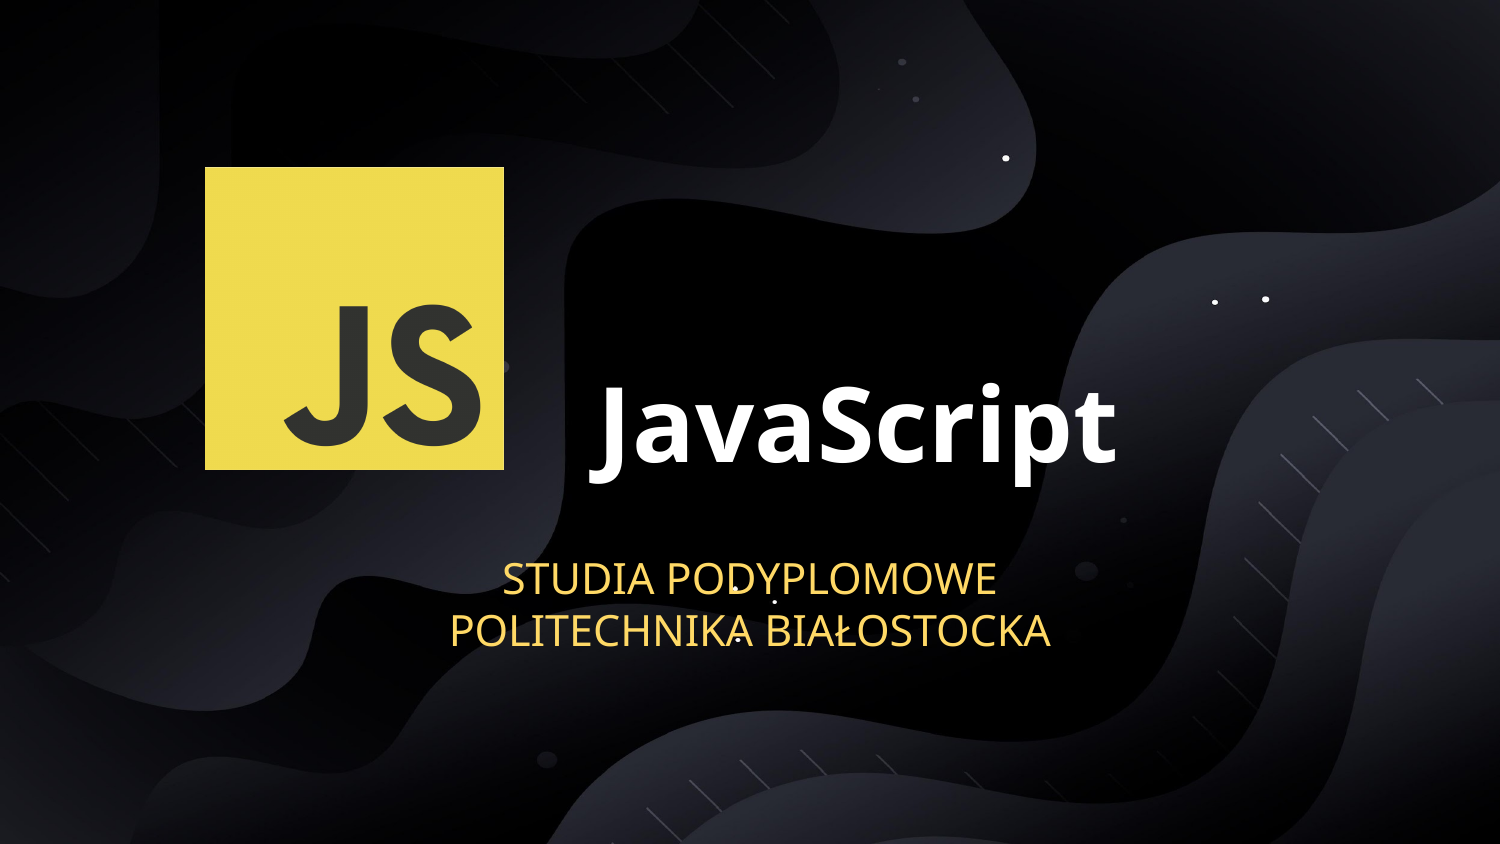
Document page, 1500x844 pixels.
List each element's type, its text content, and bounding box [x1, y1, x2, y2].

text_box STUDIA PODYPLOMOWE POLITECHNIKA BIAŁOSTOCKA [320, 543, 1180, 663]
text_box JavaScript [582, 342, 1285, 470]
picture [0, 0, 1500, 844]
text_box JavaScript [1031, 416, 1052, 450]
